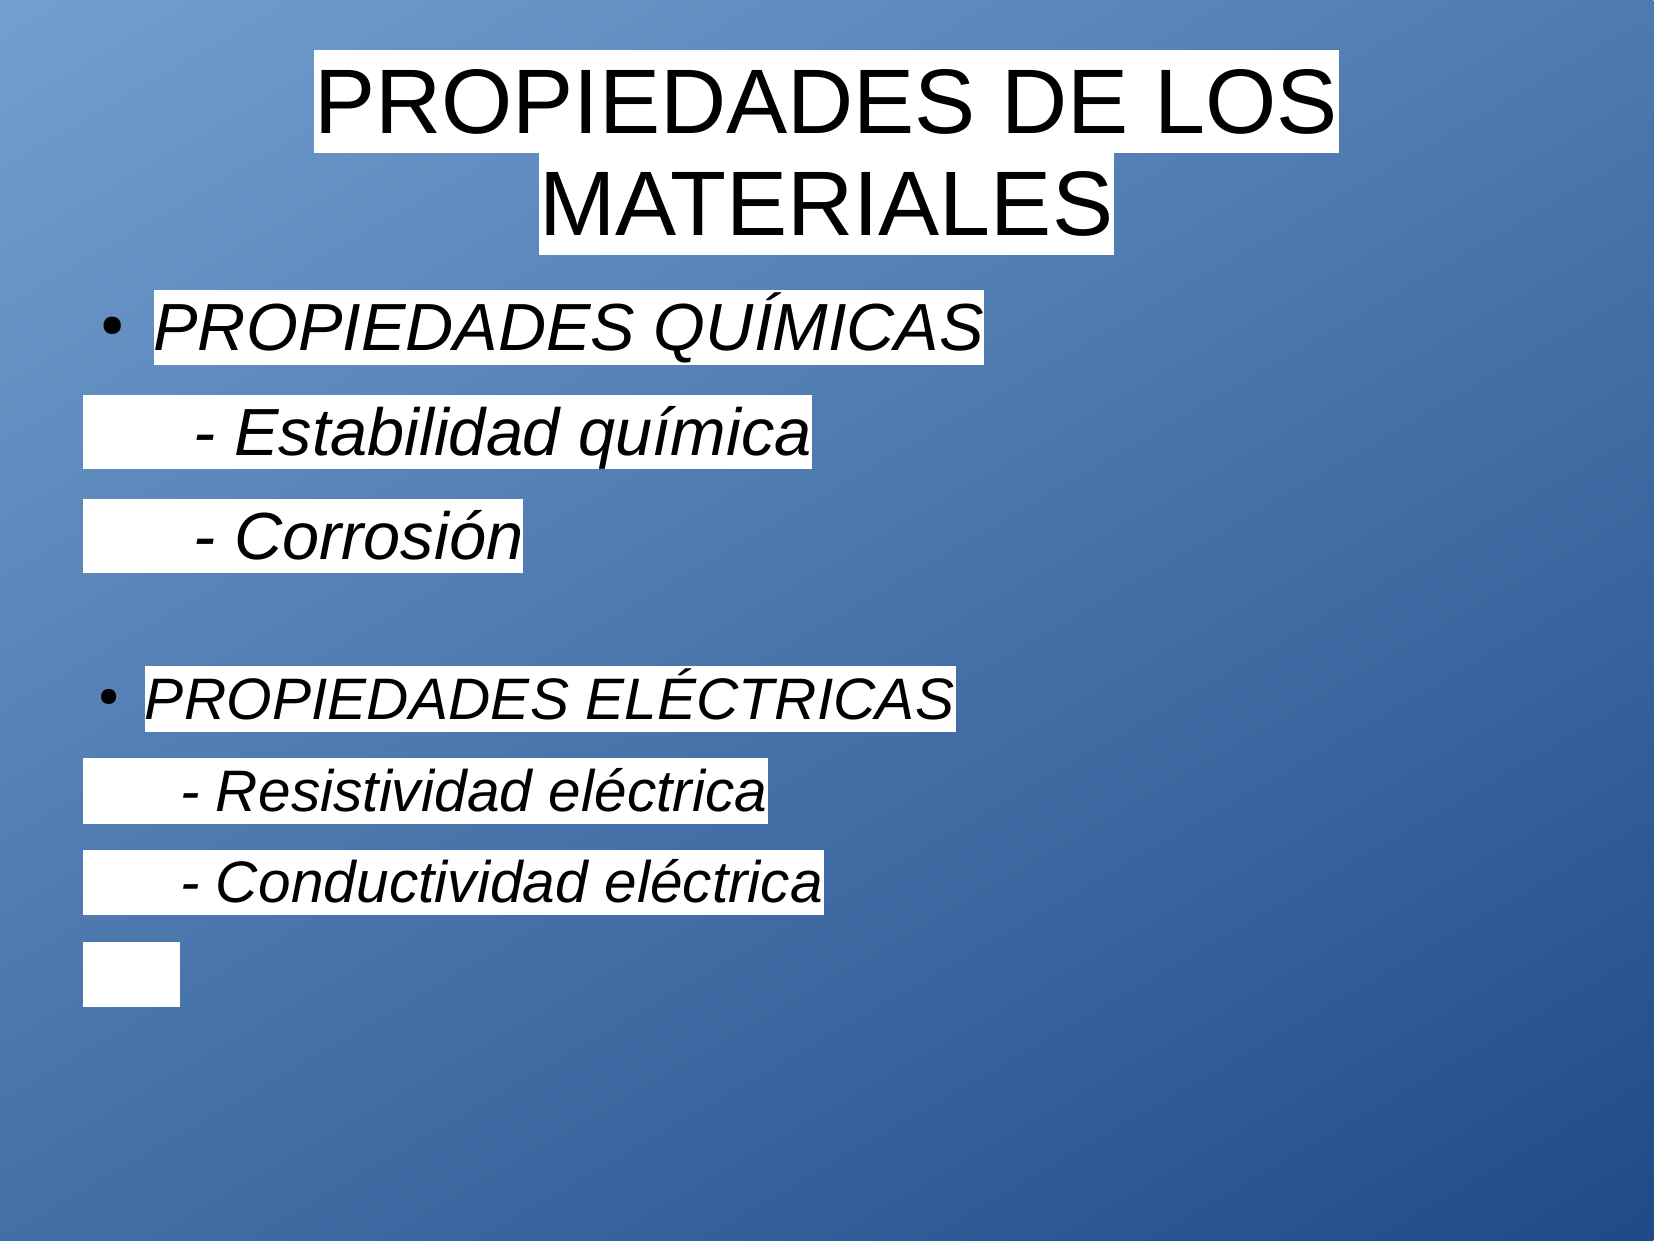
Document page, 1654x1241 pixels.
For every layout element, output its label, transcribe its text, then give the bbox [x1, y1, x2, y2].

list PROPIEDADES ELÉCTRICAS - Resistividad eléctrica - Conductividad eléctrica [82, 665, 1571, 1009]
list PROPIEDADES QUÍMICAS - Estabilidad química - Corrosión [82, 290, 1571, 634]
title PROPIEDADES DE LOS MATERIALES [82, 49, 1571, 257]
